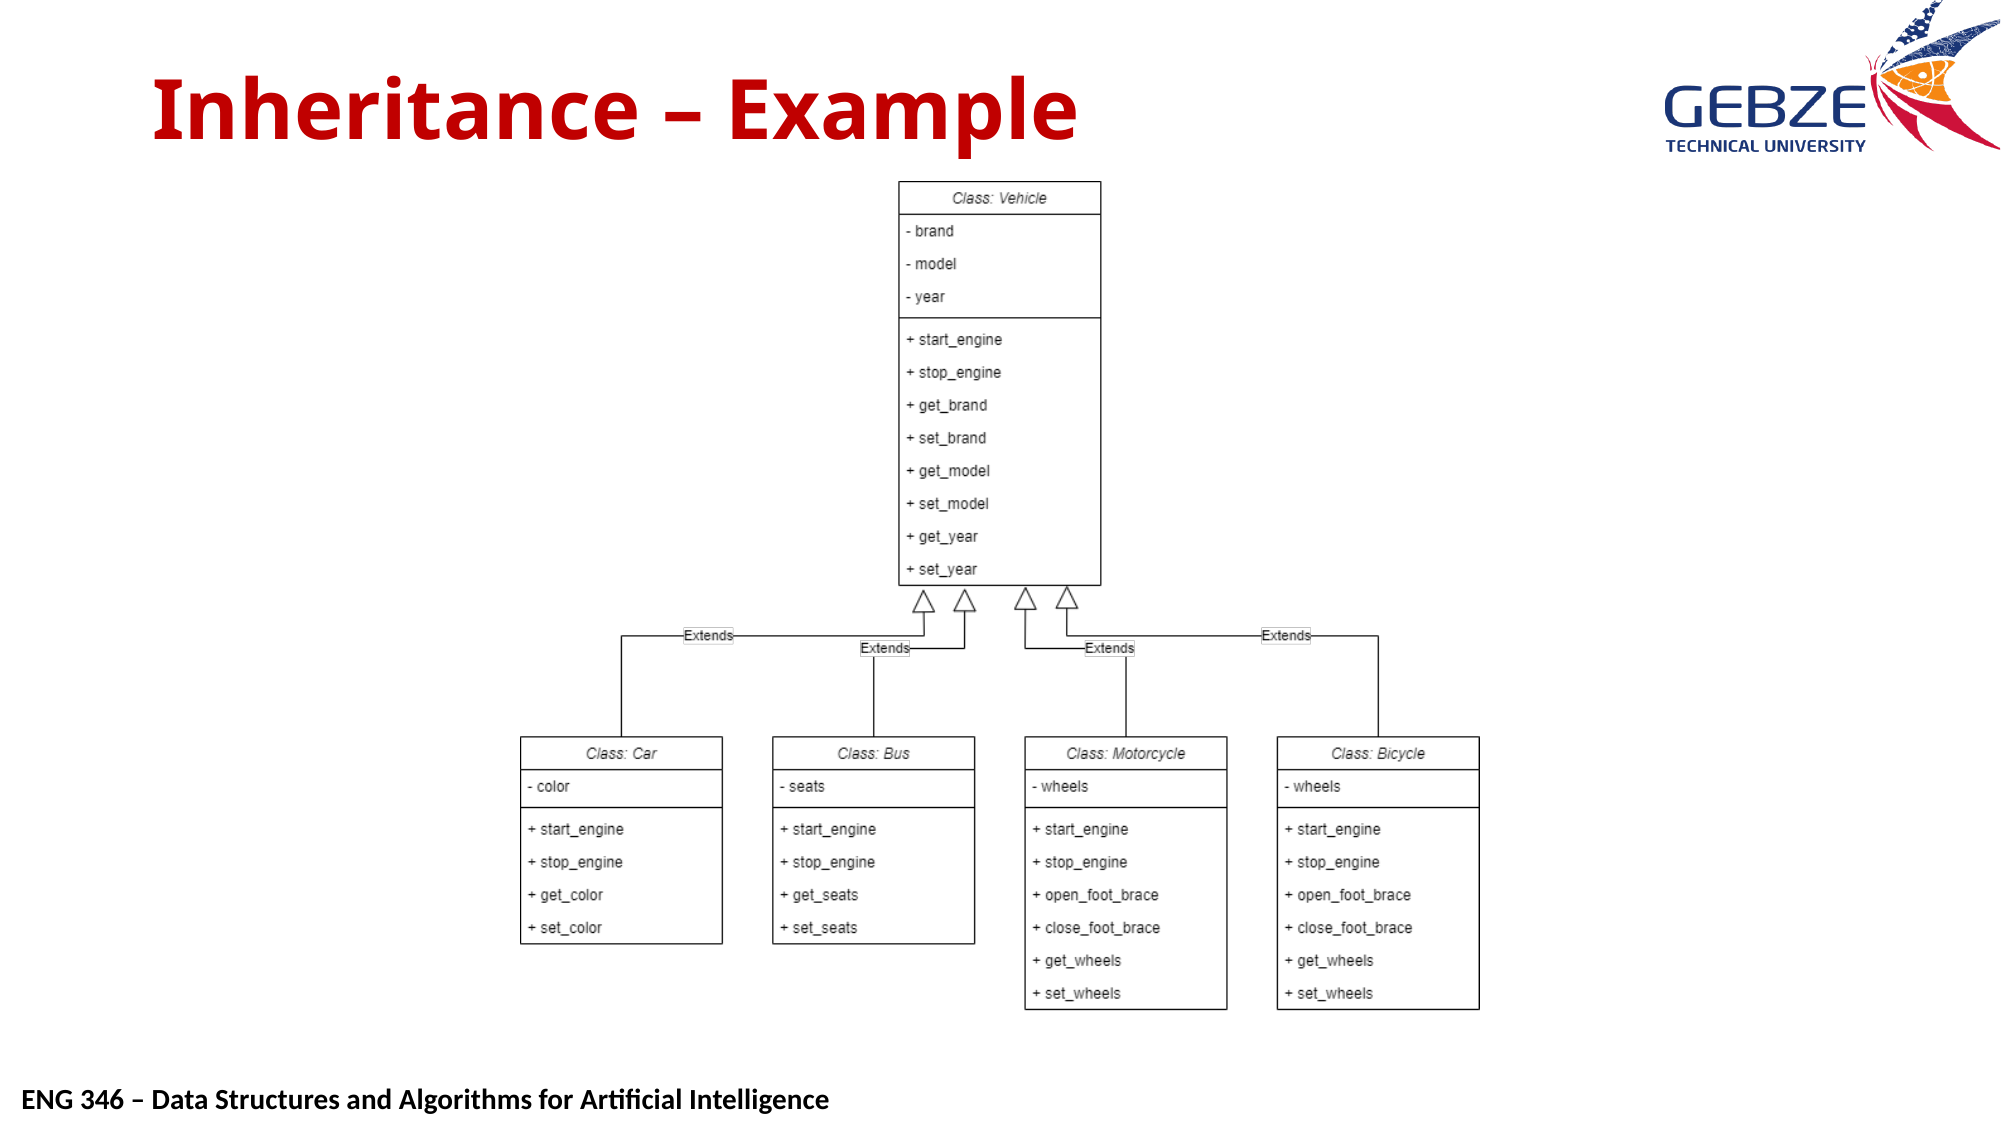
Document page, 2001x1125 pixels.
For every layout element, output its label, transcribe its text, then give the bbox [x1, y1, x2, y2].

title Inheritance – Example [137, 59, 1863, 166]
picture [1665, 0, 2001, 152]
picture [520, 181, 1480, 1014]
